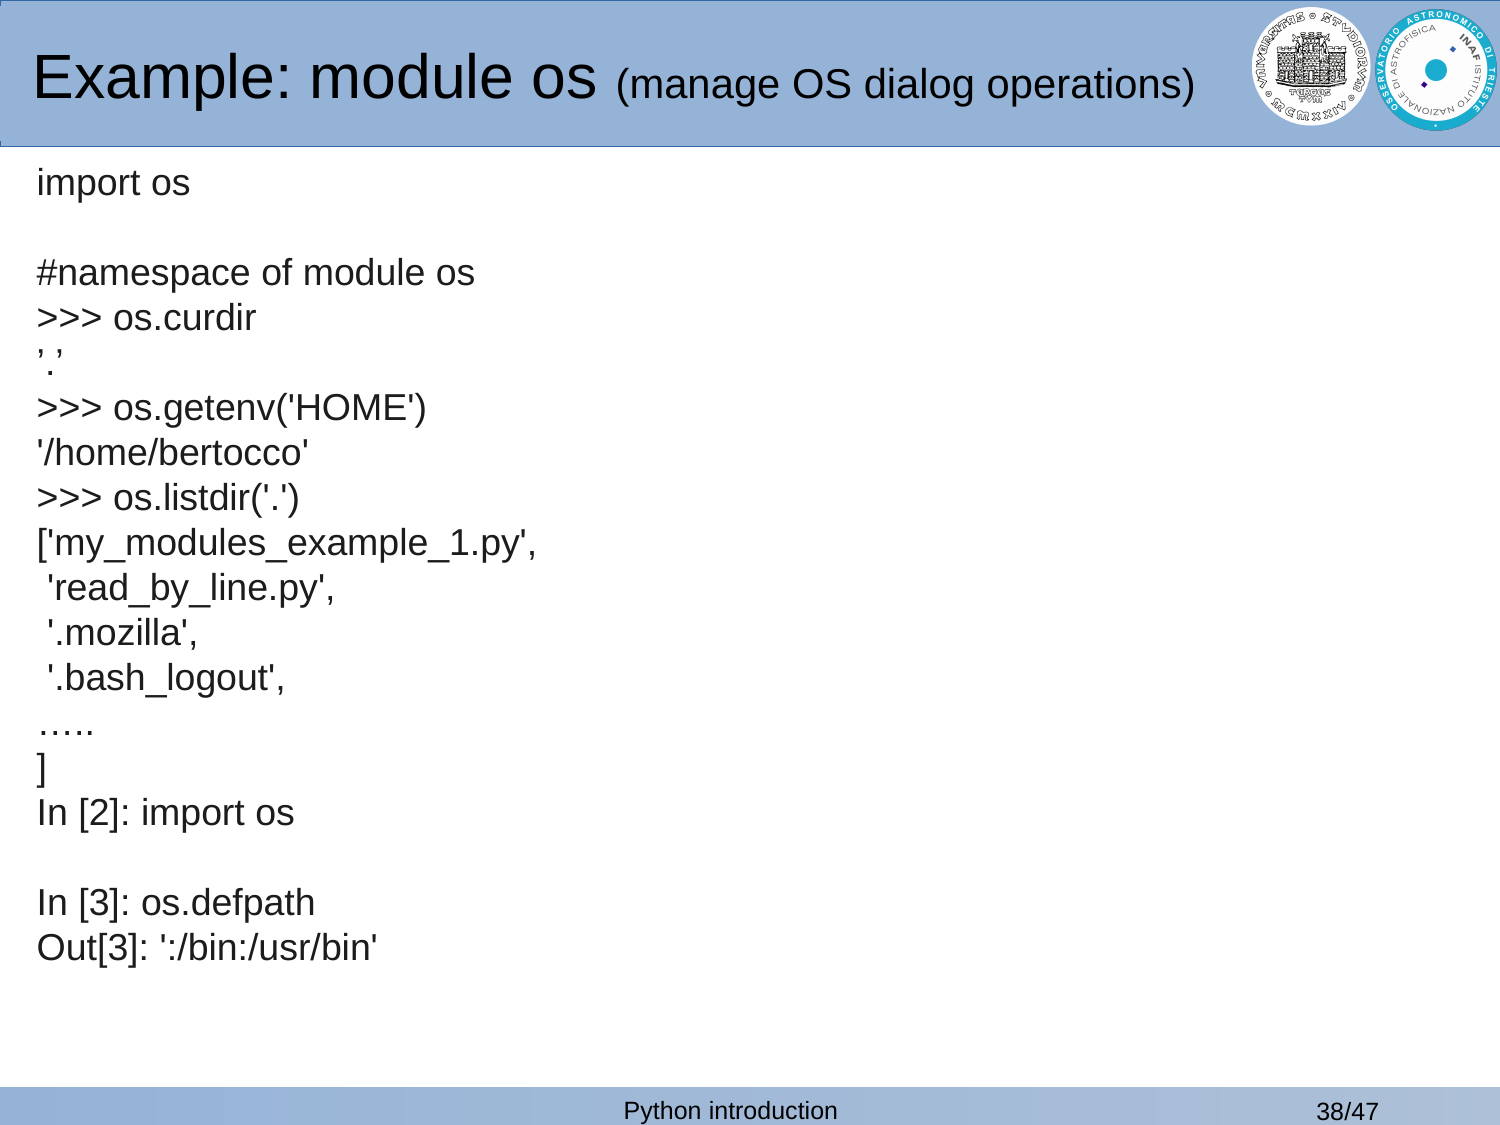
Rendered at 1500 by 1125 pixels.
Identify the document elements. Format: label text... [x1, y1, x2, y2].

list import os #namespace of module os >>> os.curdir ’.’ >>> os.getenv('HOME') '/home/bertocco' >>> os.listdir('.') ['my_modules_example_1.py', 'read_by_line.py', '.mozilla', '.bash_logout', ….. ] In [2]: import os In [3]: os.defpath Out[3]: ':/bin:/usr/bin' [21, 150, 1455, 1087]
text_box Example: module os (manage OS dialog operations) [0, 5, 1243, 141]
picture [1252, 0, 1500, 156]
